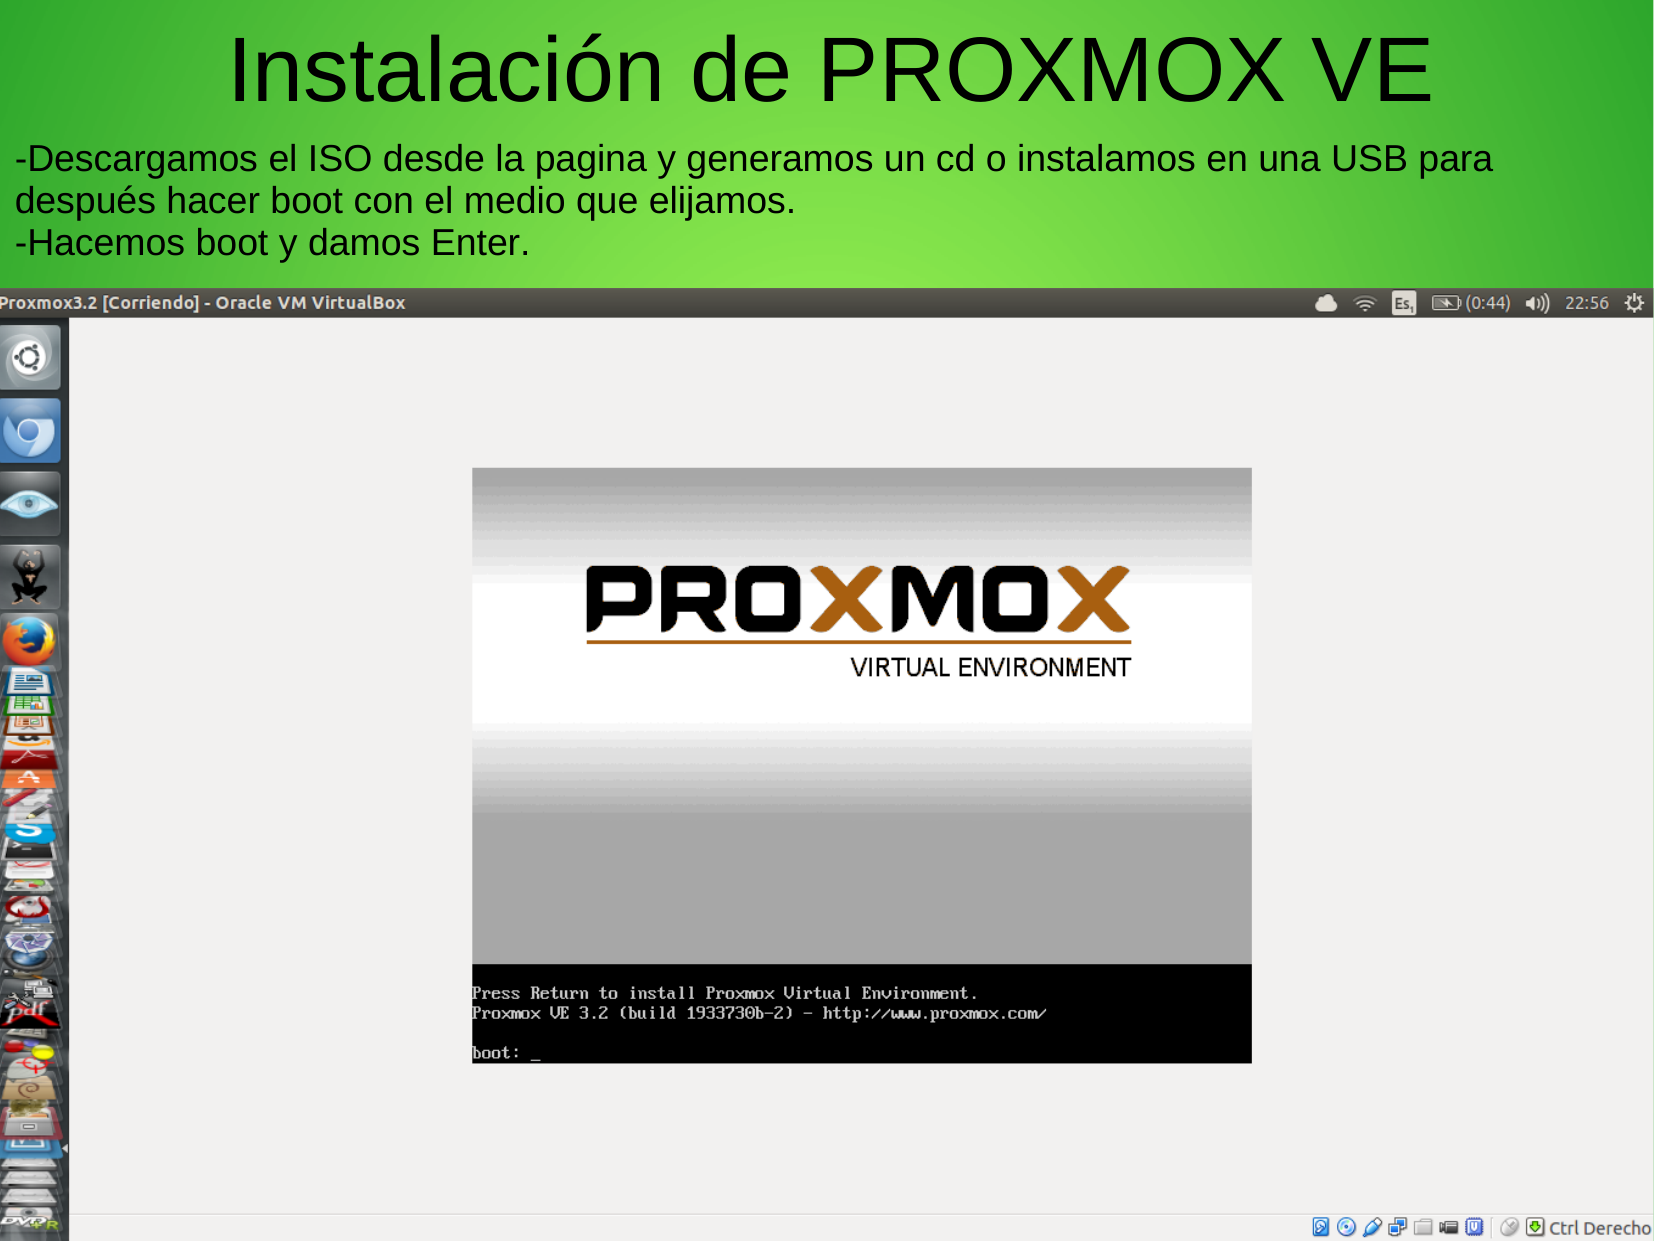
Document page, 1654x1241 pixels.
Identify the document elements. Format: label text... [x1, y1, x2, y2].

picture [0, 272, 1654, 1241]
picture [0, 0, 1654, 129]
text_box Instalación de PROXMOX VE [212, 11, 1452, 129]
text_box -Descargamos el ISO desde la pagina y generamos un cd o instalamos en una USB para después hacer boot con el medio que elijamos. -Hacemos boot y damos Enter. [0, 129, 1654, 272]
